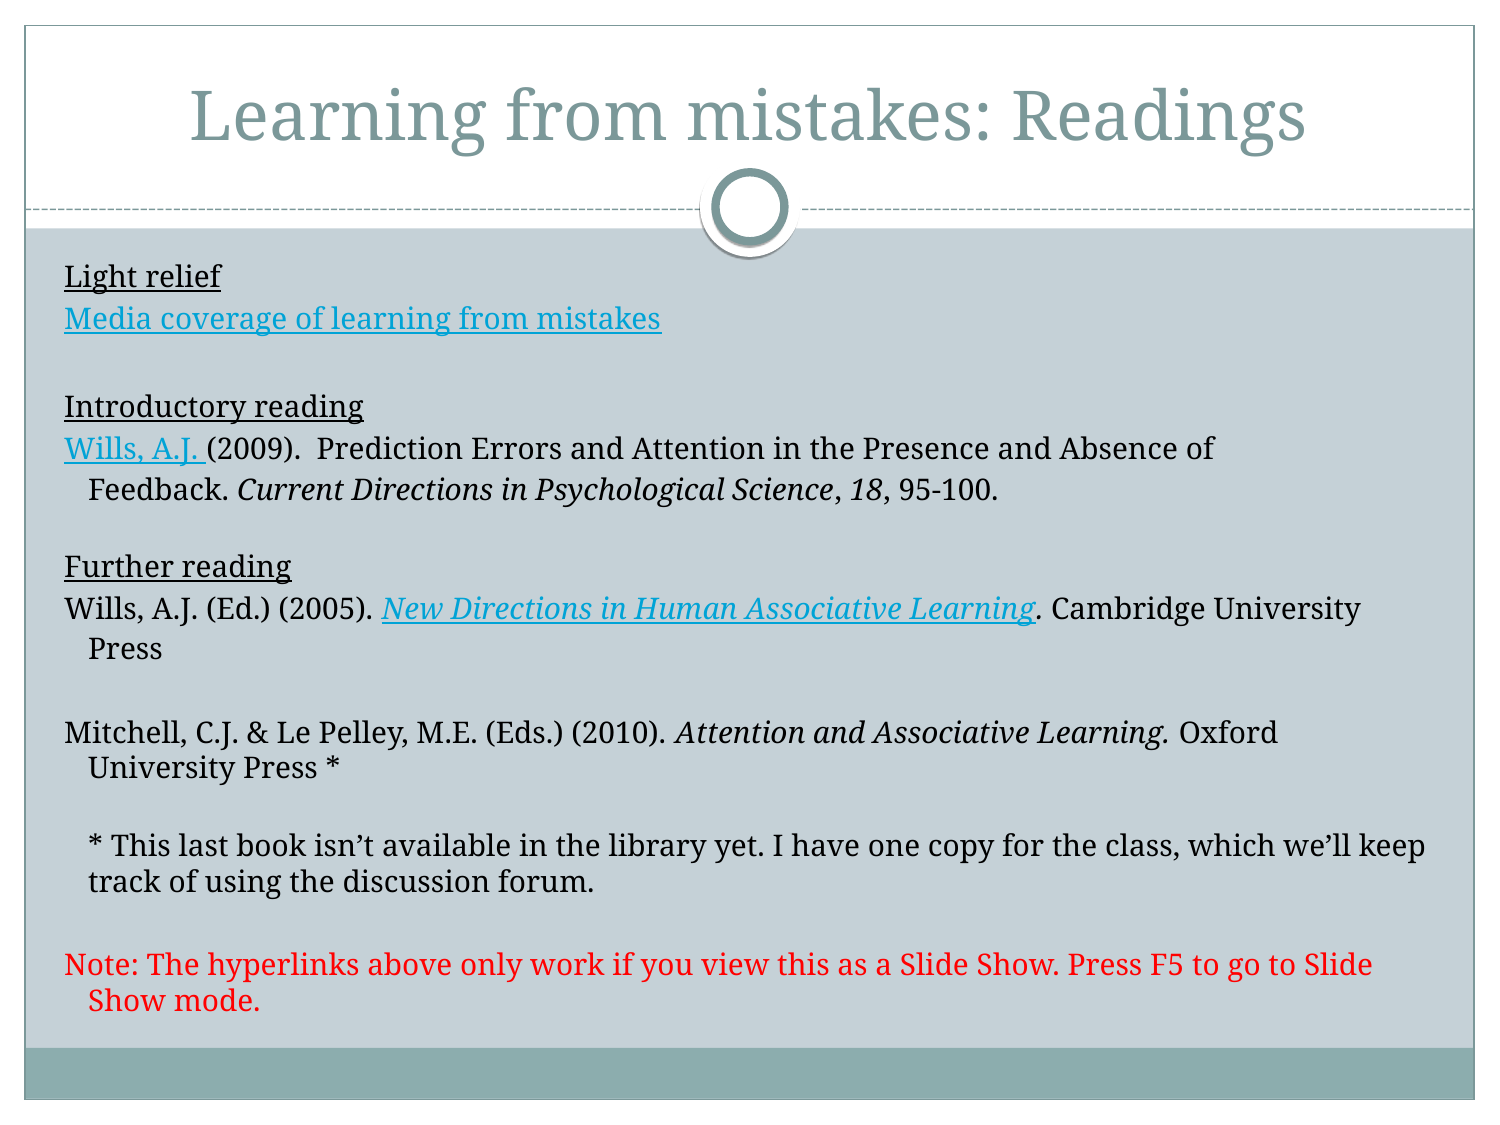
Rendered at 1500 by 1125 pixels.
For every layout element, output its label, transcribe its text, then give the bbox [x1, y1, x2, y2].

list Light relief Media coverage of learning from mistakes Introductory reading Wills, A.J. (2009). Prediction Errors and Attention in the Presence and Absence of Feedback. Current Directions in Psychological Science, 18, 95-100. Further reading Wills, A.J. (Ed.) (2005). New Directions in Human Associative Learning. Cambridge University Press Mitchell, C.J. & Le Pelley, M.E. (Eds.) (2010). Attention and Associative Learning. Oxford University Press * * This last book isn’t available in the library yet. I have one copy for the class, which we’ll keep track of using the discussion forum. Note: The hyperlinks above only work if you view this as a Slide Show. Press F5 to go to Slide Show mode. [49, 250, 1445, 1035]
title Learning from mistakes: Readings [49, 37, 1450, 162]
